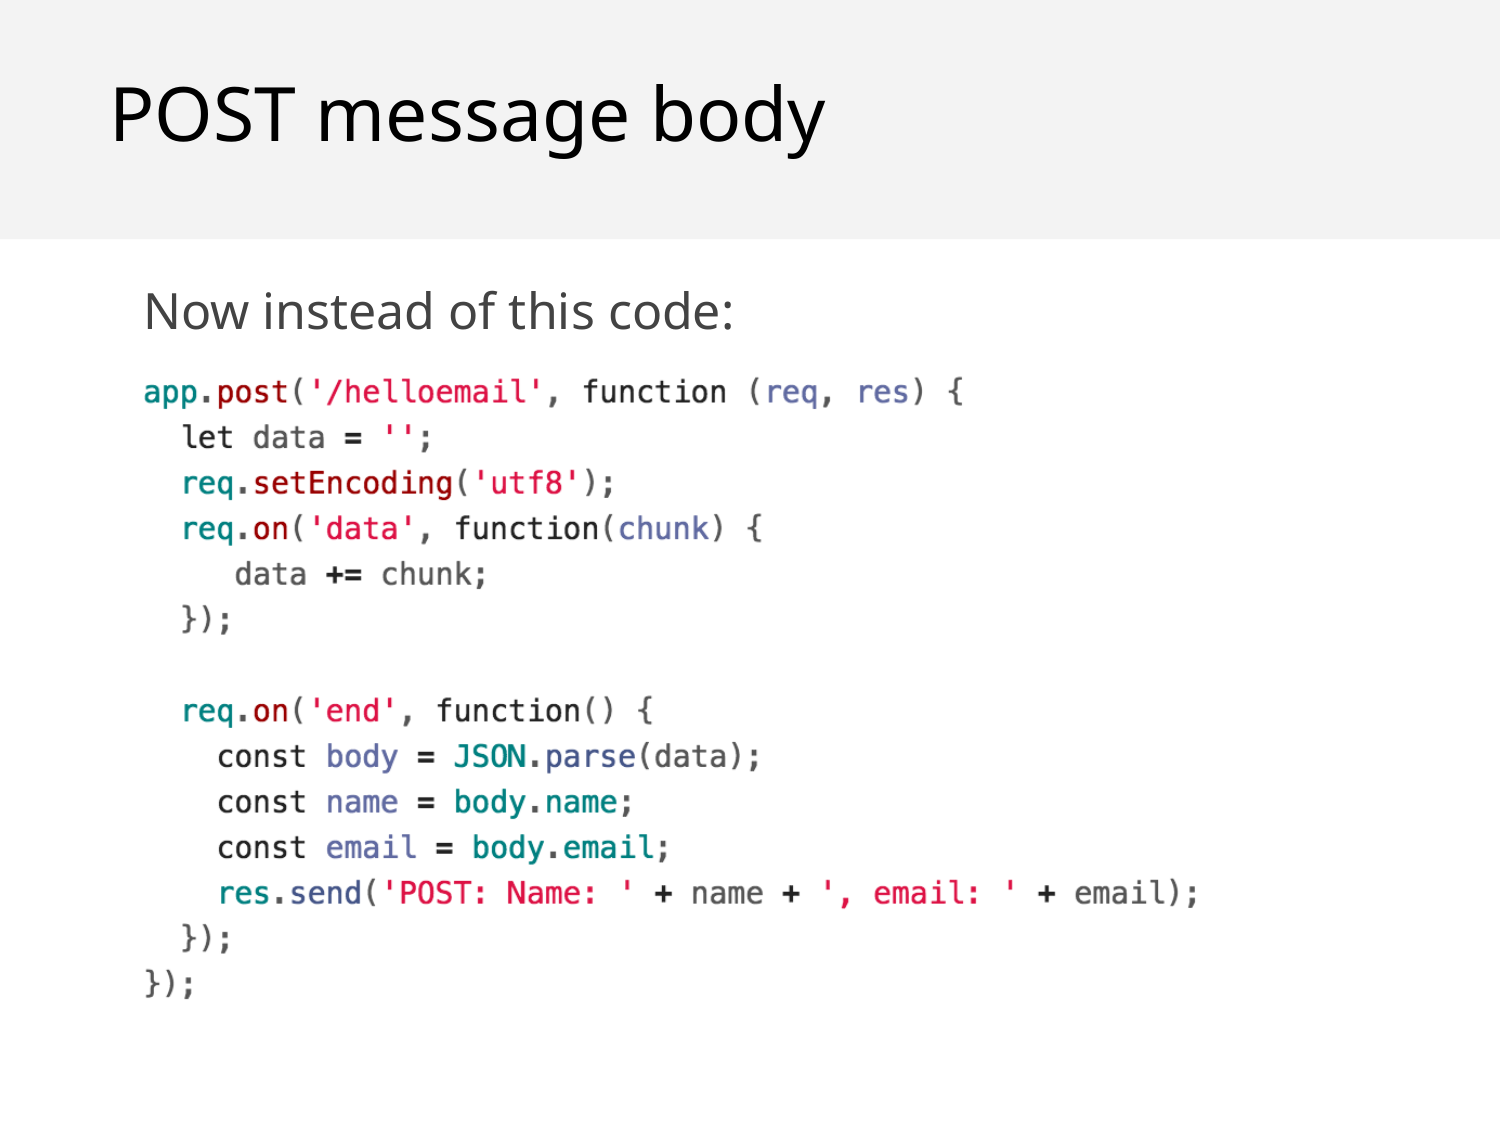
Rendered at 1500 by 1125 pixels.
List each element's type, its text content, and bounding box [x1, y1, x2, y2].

picture [128, 370, 1222, 1023]
title POST message body [94, 51, 1338, 178]
list Now instead of this code: [128, 255, 1372, 339]
